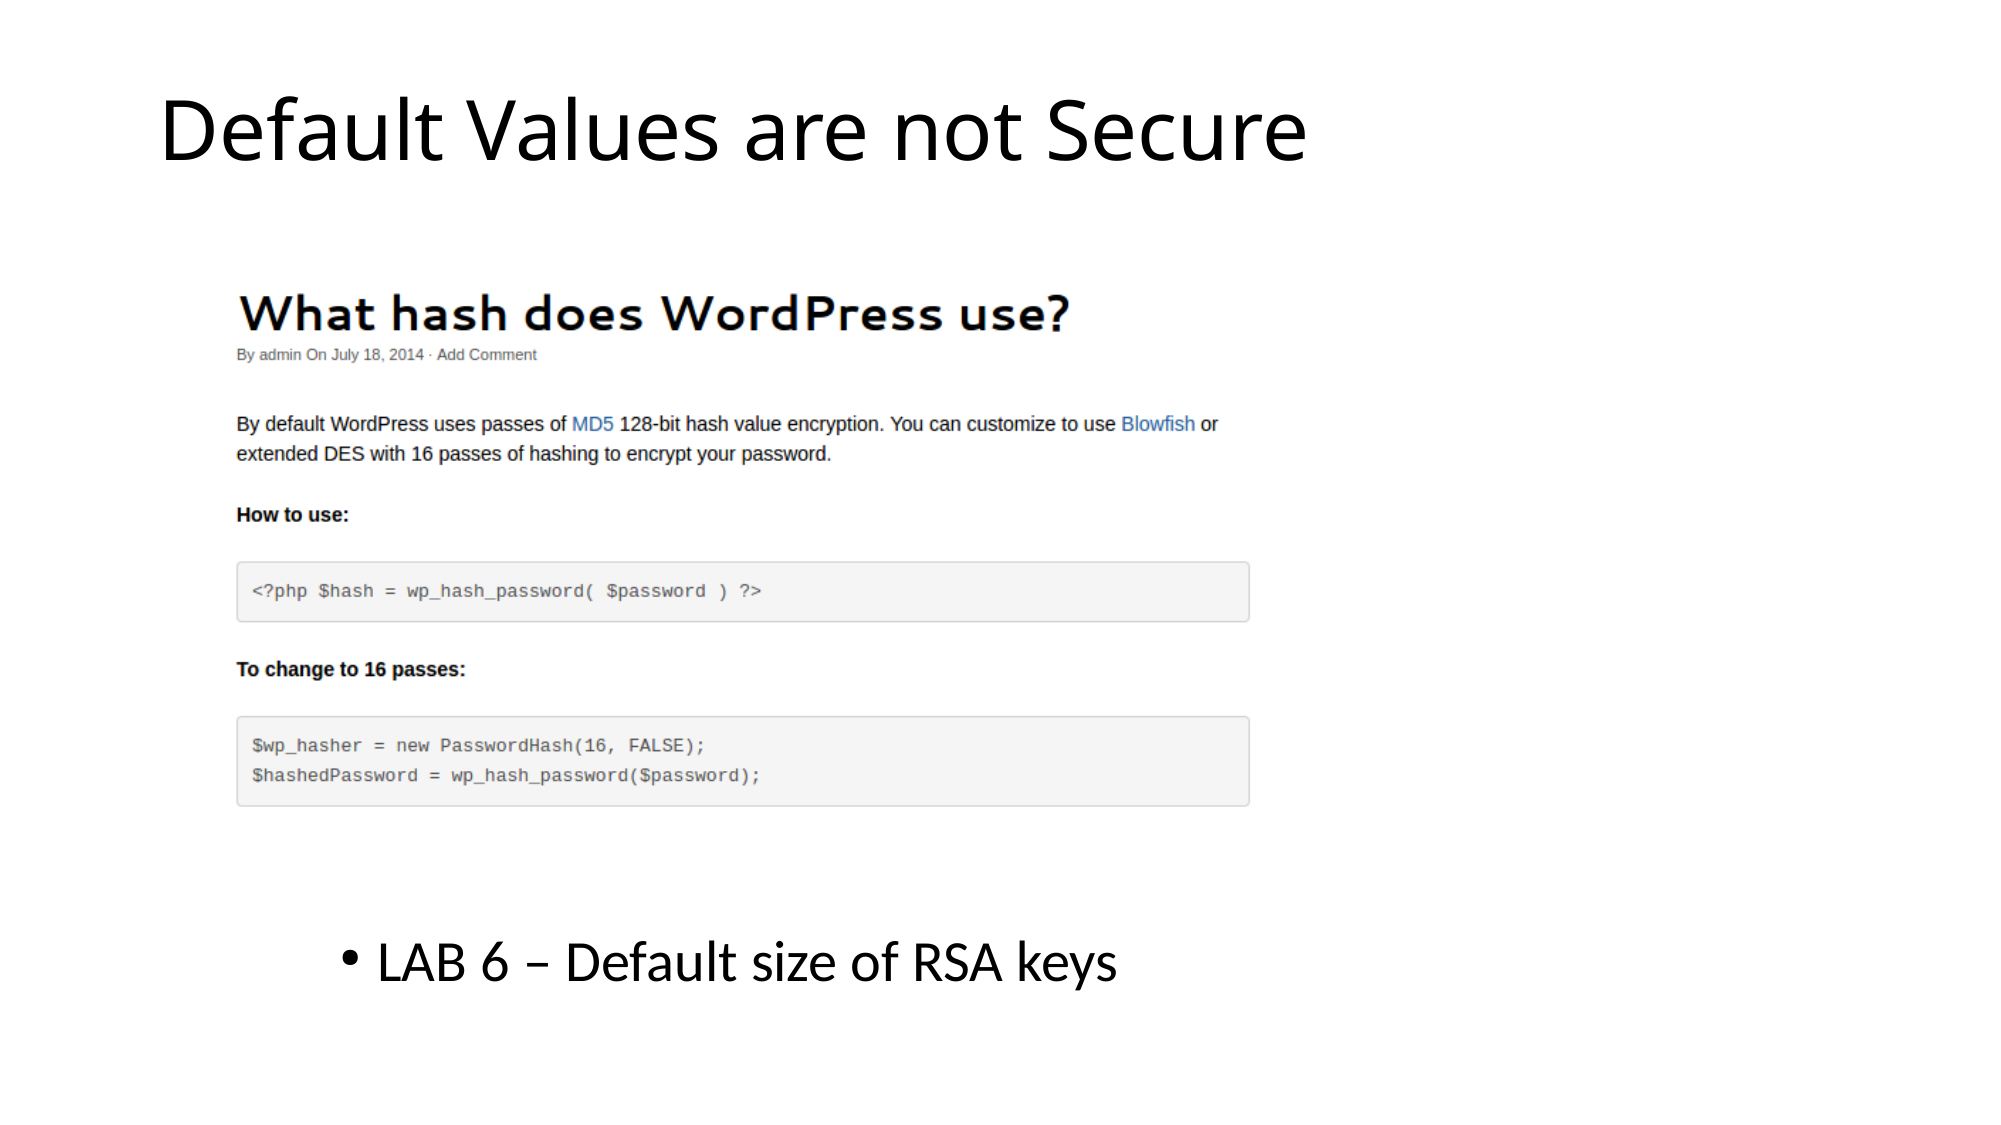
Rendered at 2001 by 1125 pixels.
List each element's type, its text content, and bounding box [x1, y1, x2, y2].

title Default Values are not Secure [143, 80, 1494, 186]
list LAB 6 – Default size of RSA keys [324, 923, 1675, 1051]
picture [214, 278, 1270, 831]
